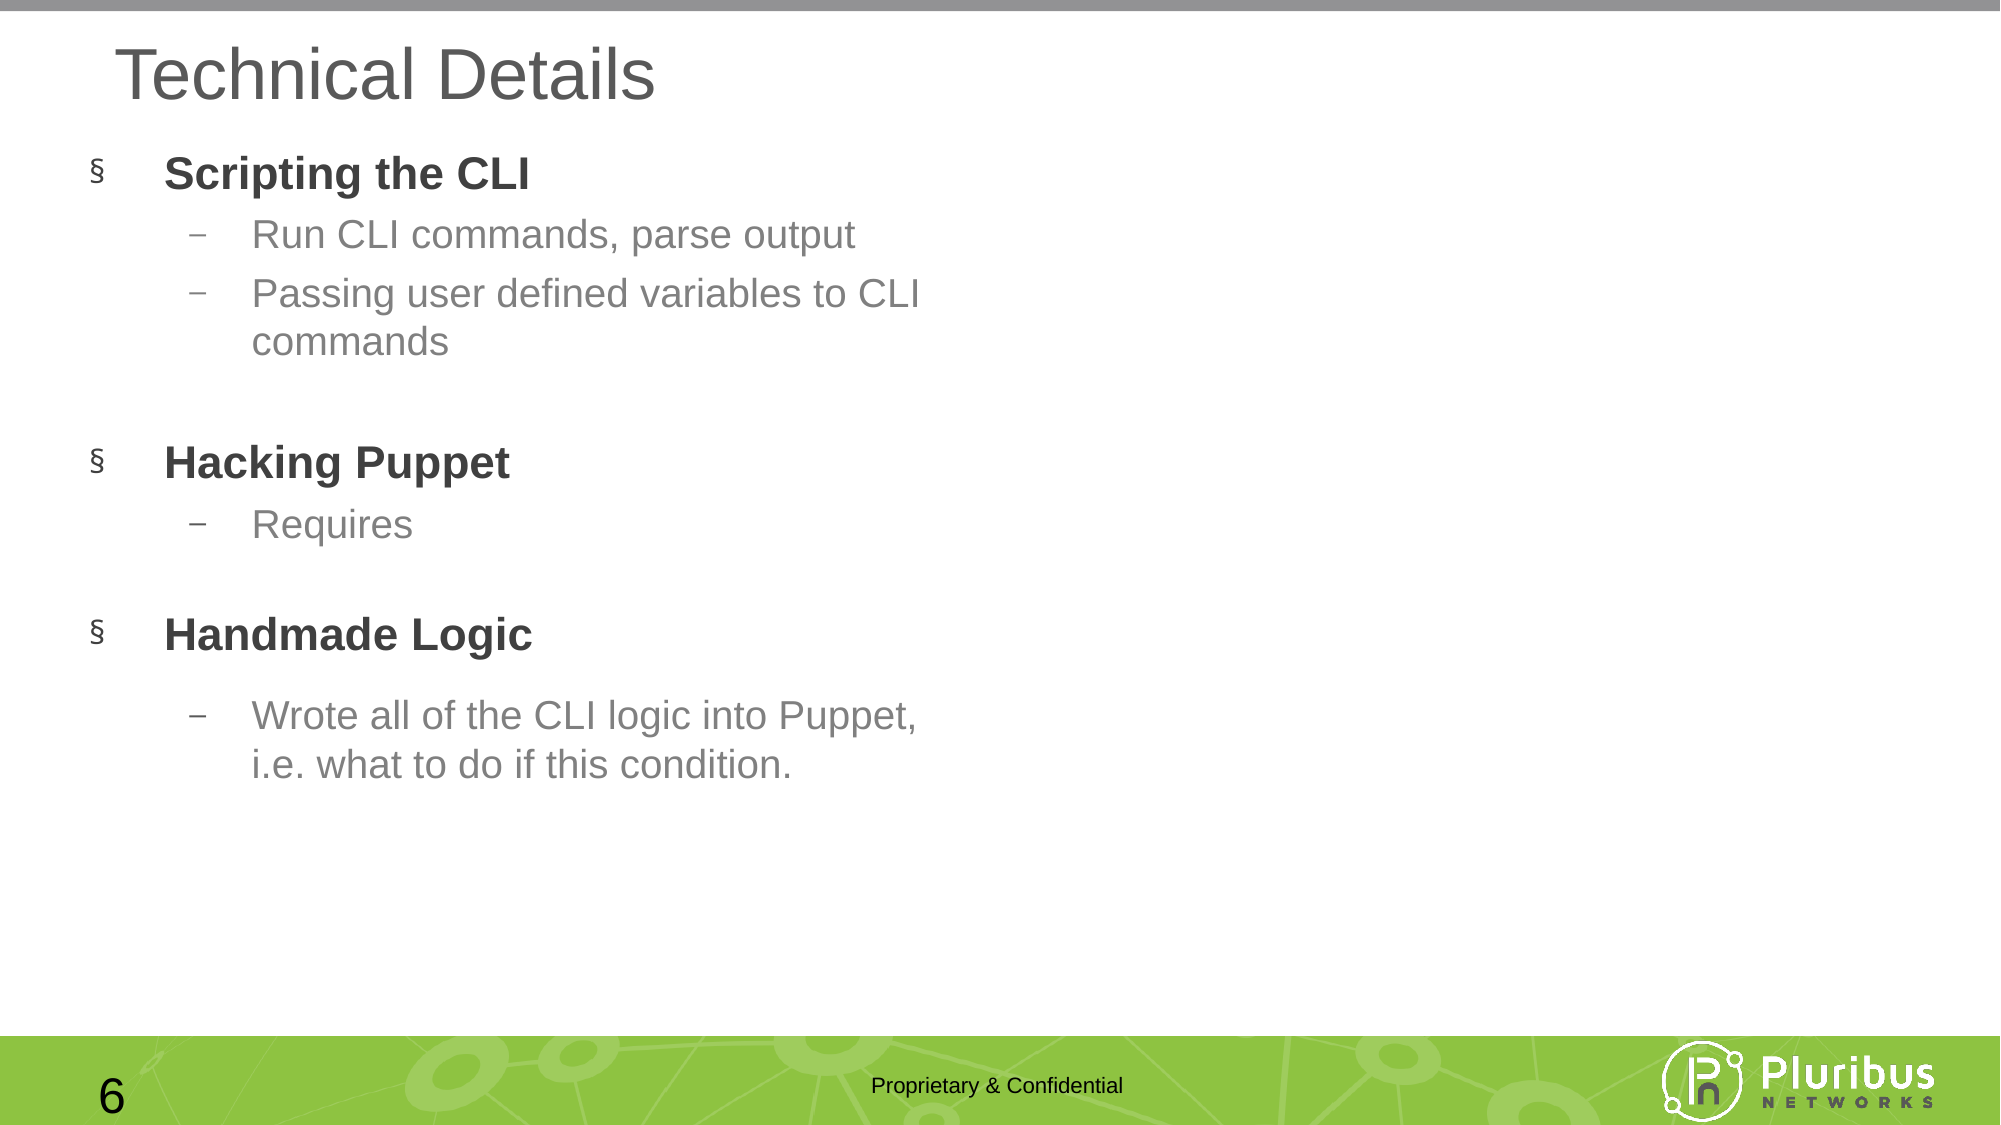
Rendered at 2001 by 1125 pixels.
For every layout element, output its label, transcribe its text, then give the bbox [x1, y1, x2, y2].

list Scripting the CLI Run CLI commands, parse output Passing user defined variables to CLI commands Hacking Puppet Requires Handmade Logic Wrote all of the CLI logic into Puppet, i.e. what to do if this condition. [74, 136, 984, 946]
title Technical Details [99, 36, 1900, 200]
slide_number <number> [83, 1056, 317, 1117]
picture [0, 1036, 2000, 1125]
